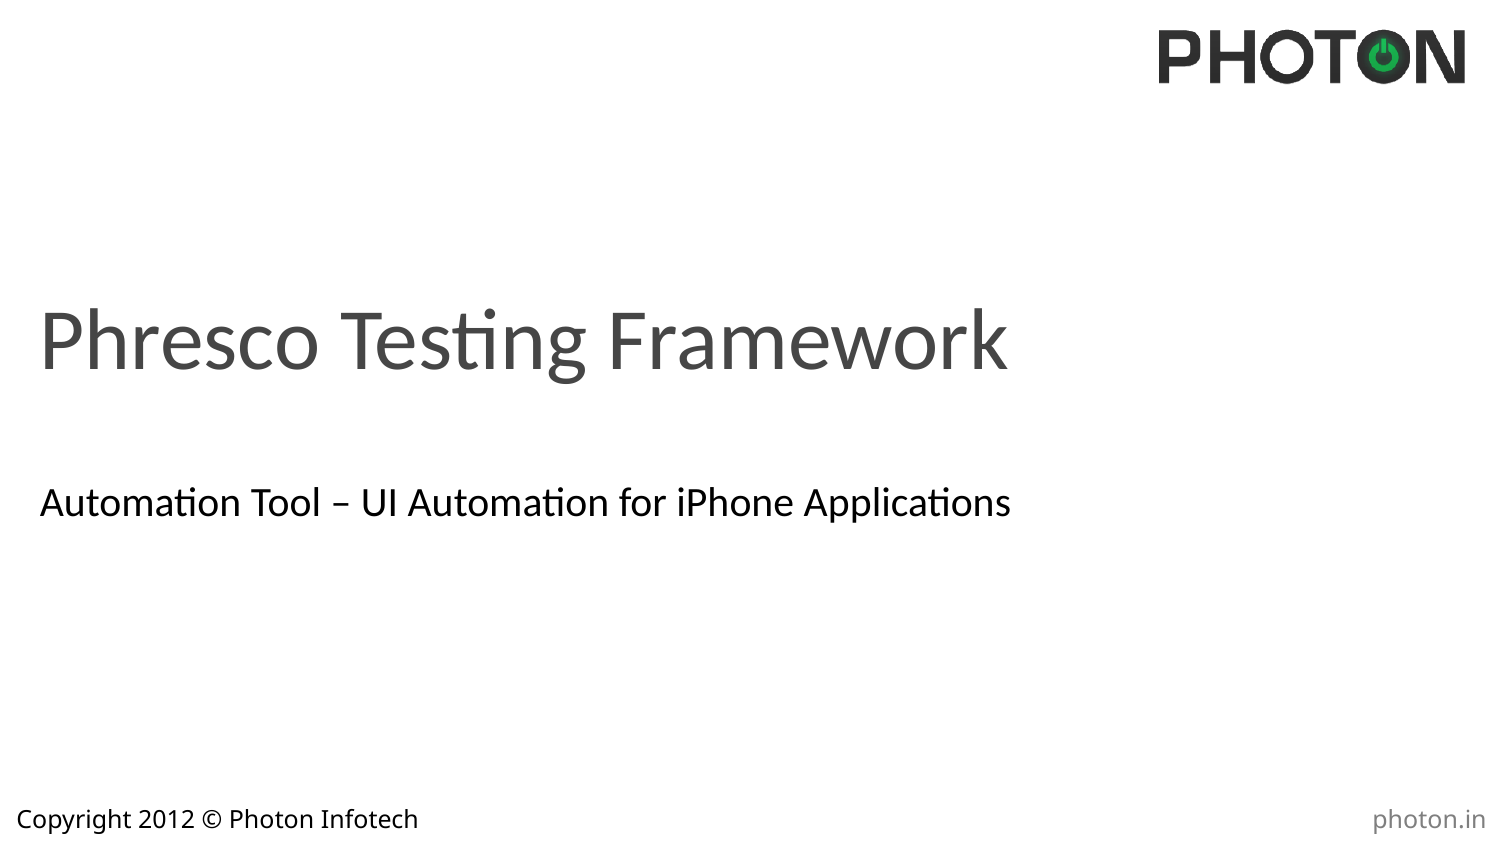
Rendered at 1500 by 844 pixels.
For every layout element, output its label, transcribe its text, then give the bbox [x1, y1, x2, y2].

title Phresco Testing Framework [24, 296, 1463, 400]
picture [1149, 24, 1471, 89]
